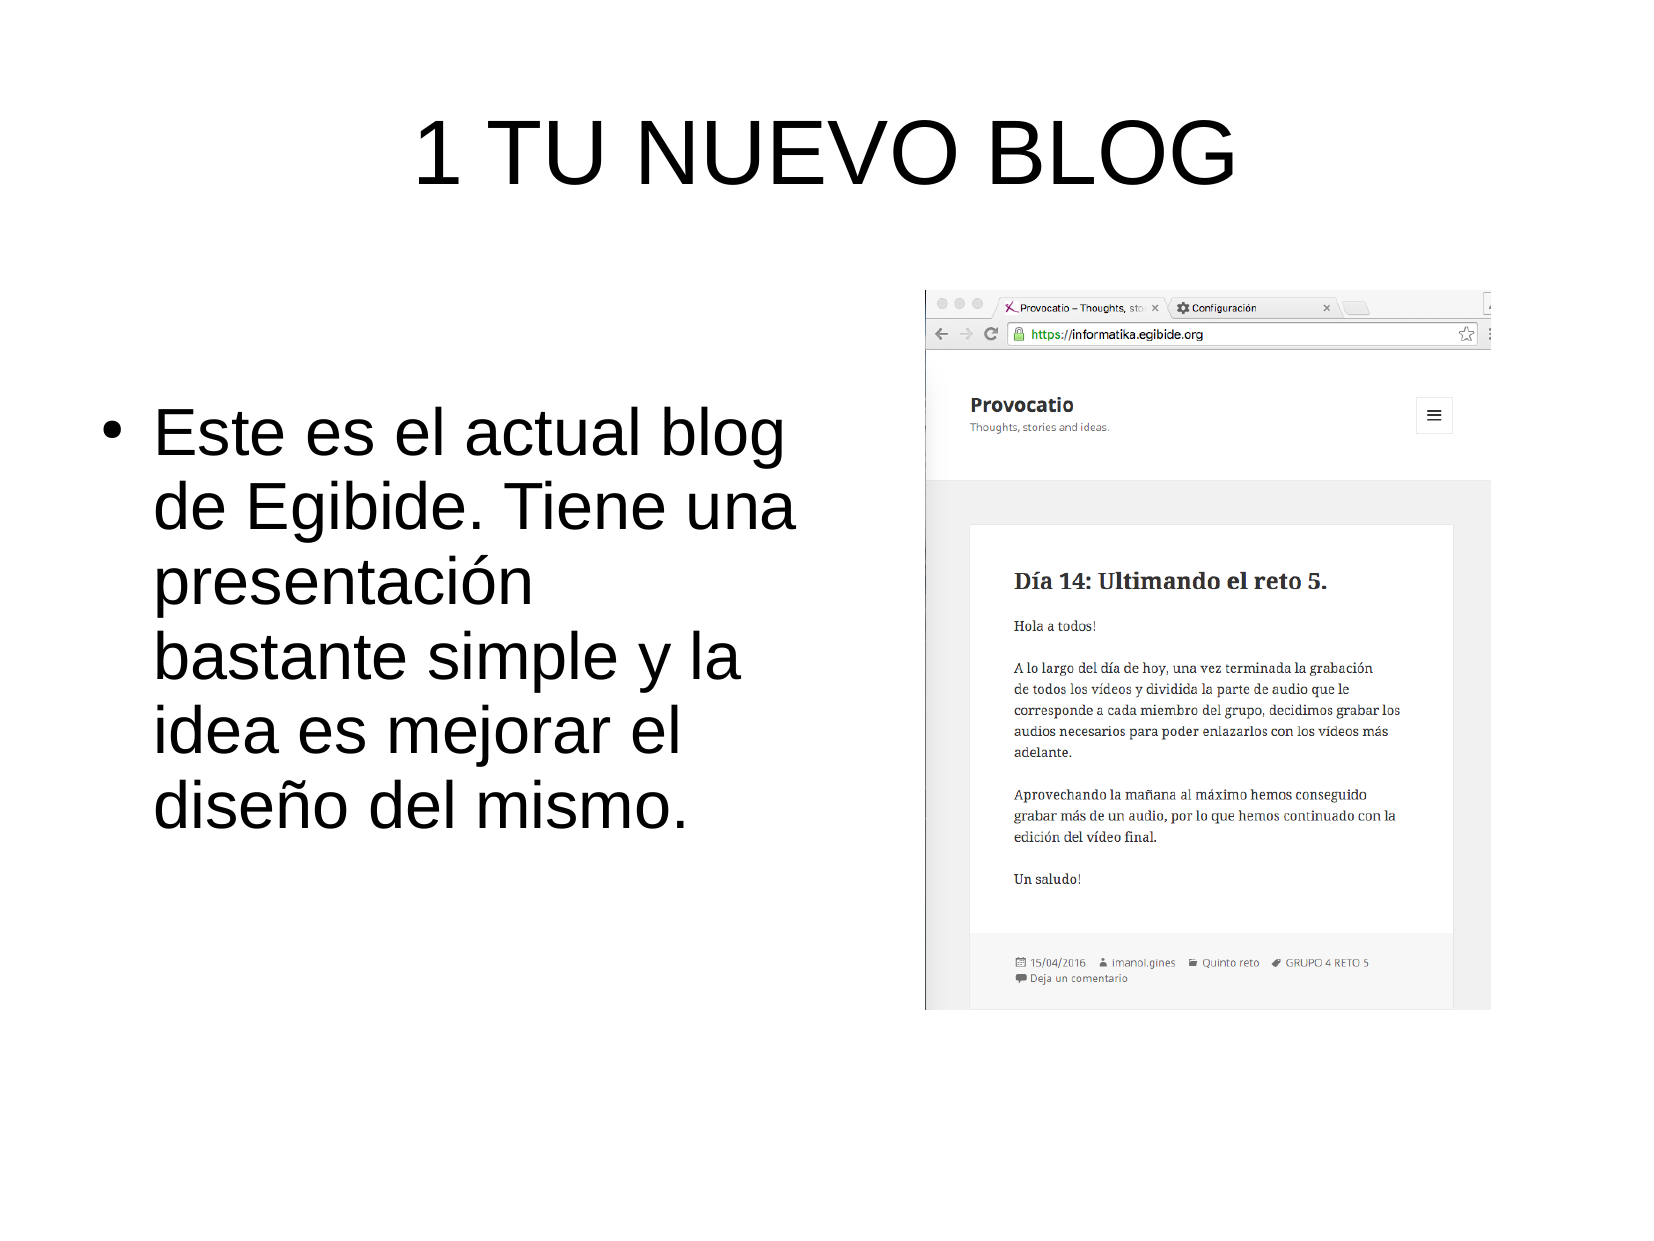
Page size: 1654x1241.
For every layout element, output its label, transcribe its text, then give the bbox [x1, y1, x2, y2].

title 1 TU NUEVO BLOG [82, 49, 1571, 257]
list Este es el actual blog de Egibide. Tiene una presentación bastante simple y la idea es mejorar el diseño del mismo. [82, 290, 809, 1010]
picture [925, 290, 1491, 1010]
